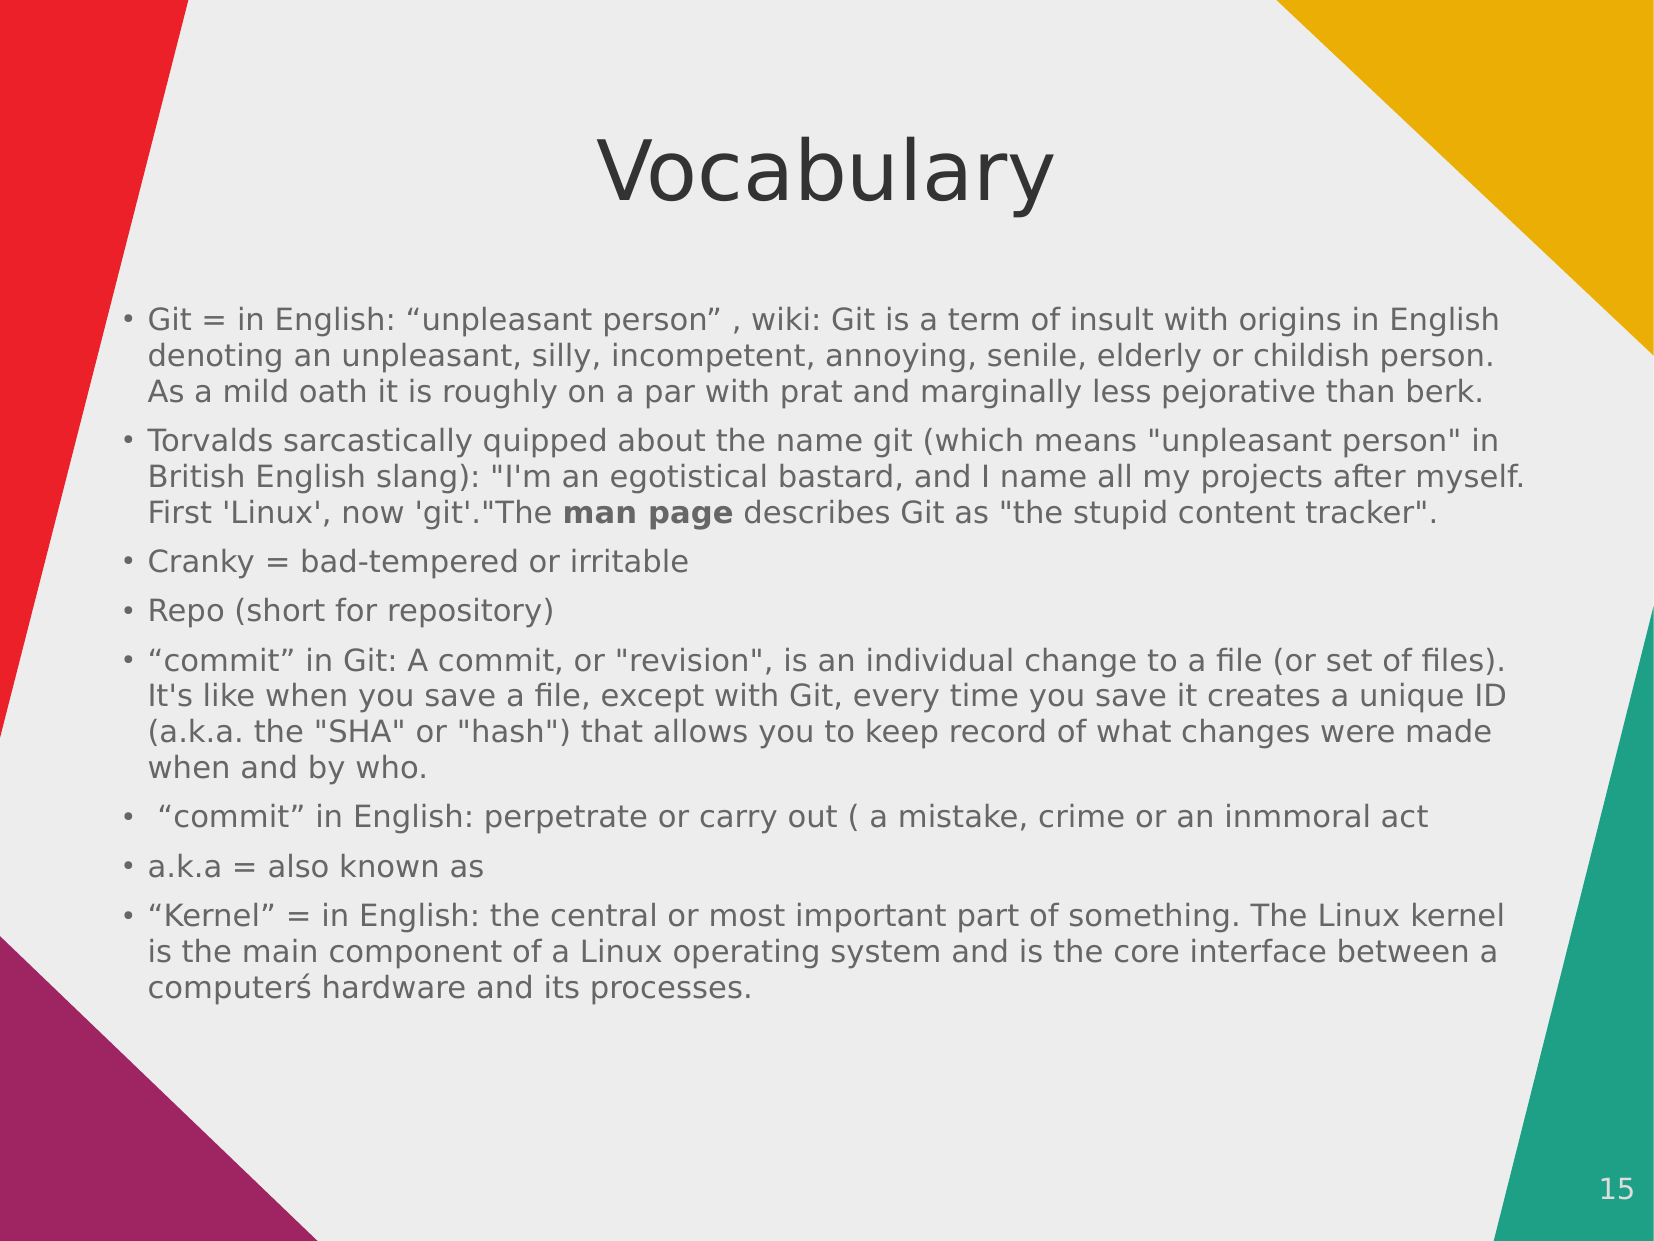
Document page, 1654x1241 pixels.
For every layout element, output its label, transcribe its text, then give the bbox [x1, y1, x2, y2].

title Vocabulary [114, 73, 1539, 271]
list Git = in English: “unpleasant person” , wiki: Git is a term of insult with origins in English denoting an unpleasant, silly, incompetent, annoying, senile, elderly or childish person. As a mild oath it is roughly on a par with prat and marginally less pejorative than berk. Torvalds sarcastically quipped about the name git (which means "unpleasant person" in British English slang): "I'm an egotistical bastard, and I name all my projects after myself. First 'Linux', now 'git'."The man page describes Git as "the stupid content tracker". Cranky = bad-tempered or irritable Repo (short for repository) “commit” in Git: A commit, or "revision", is an individual change to a file (or set of files). It's like when you save a file, except with Git, every time you save it creates a unique ID (a.k.a. the "SHA" or "hash") that allows you to keep record of what changes were made when and by who. “commit” in English: perpetrate or carry out ( a mistake, crime or an inmmoral act a.k.a = also known as “Kernel” = in English: the central or most important part of something. The Linux kernel is the main component of a Linux operating system and is the core interface between a computerś hardware and its processes. [114, 302, 1539, 1033]
